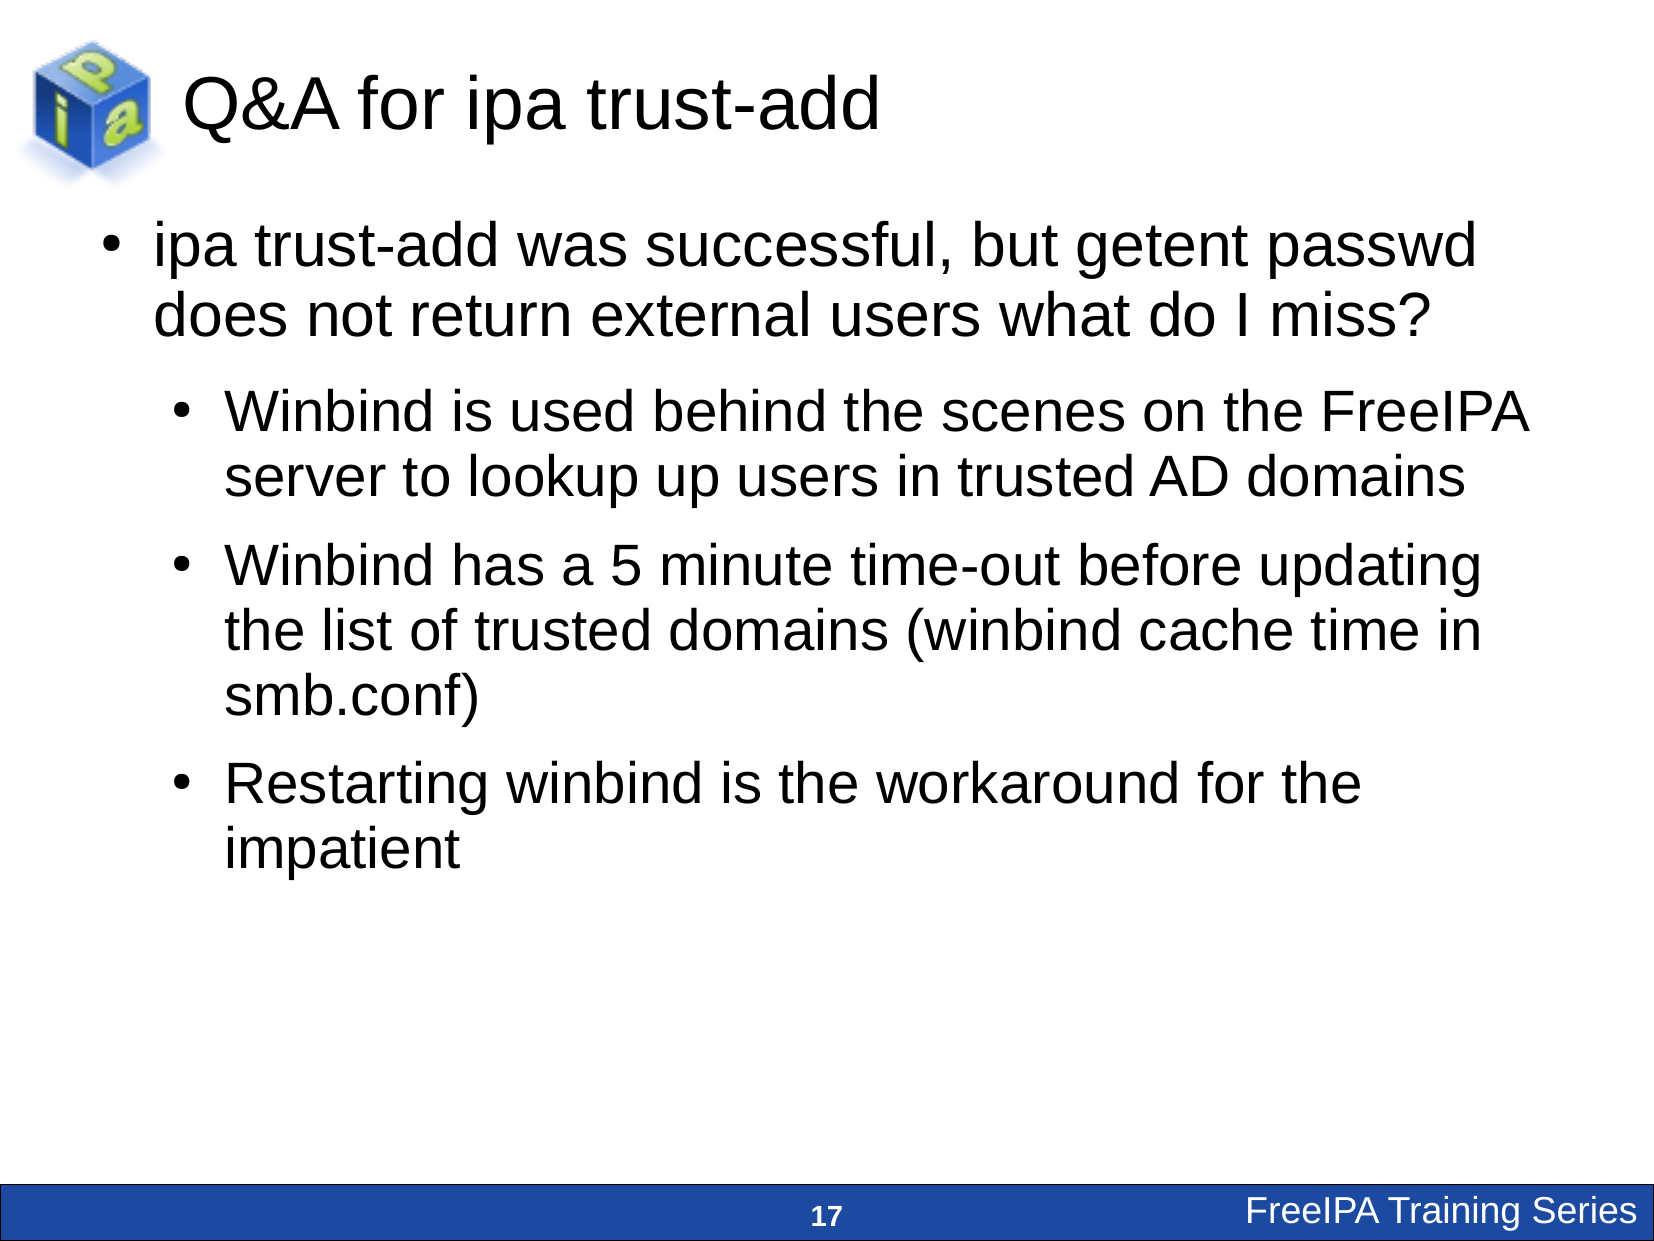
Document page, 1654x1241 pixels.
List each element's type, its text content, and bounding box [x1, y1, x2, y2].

title Q&A for ipa trust-add [182, 31, 1579, 177]
picture [17, 34, 165, 193]
list ipa trust-add was successful, but getent passwd does not return external users what do I miss? Winbind is used behind the scenes on the FreeIPA server to lookup up users in trusted AD domains Winbind has a 5 minute time-out before updating the list of trusted domains (winbind cache time in smb.conf) Restarting winbind is the workaround for the impatient [82, 209, 1571, 930]
